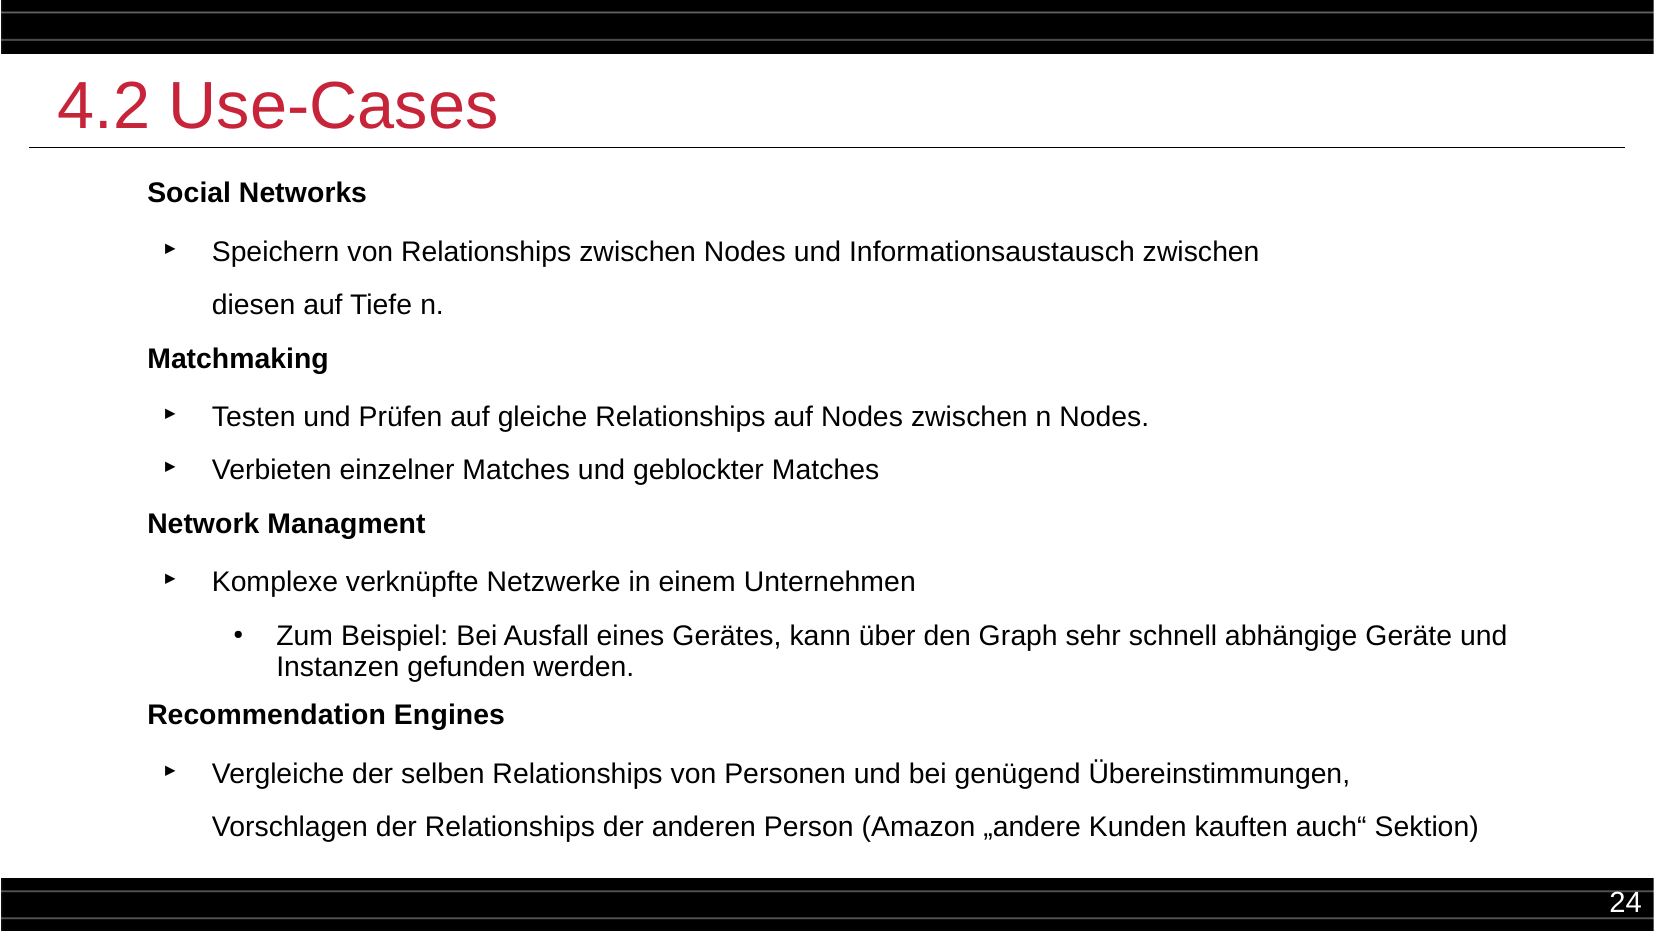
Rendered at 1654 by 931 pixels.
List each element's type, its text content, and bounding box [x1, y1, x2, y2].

title 4.2 Use-Cases [57, 63, 1547, 147]
list Social Networks Speichern von Relationships zwischen Nodes und Informationsaustausch zwischen diesen auf Tiefe n. Matchmaking Testen und Prüfen auf gleiche Relationships auf Nodes zwischen n Nodes. Verbieten einzelner Matches und geblockter Matches Network Managment Komplexe verknüpfte Netzwerke in einem Unternehmen Zum Beispiel: Bei Ausfall eines Gerätes, kann über den Graph sehr schnell abhängige Geräte und Instanzen gefunden werden. Recommendation Engines Vergleiche der selben Relationships von Personen und bei genügend Übereinstimmungen, Vorschlagen der Relationships der anderen Person (Amazon „andere Kunden kauften auch“ Sektion) [82, 177, 1571, 845]
picture [1, 878, 1654, 931]
picture [1, 0, 1654, 54]
